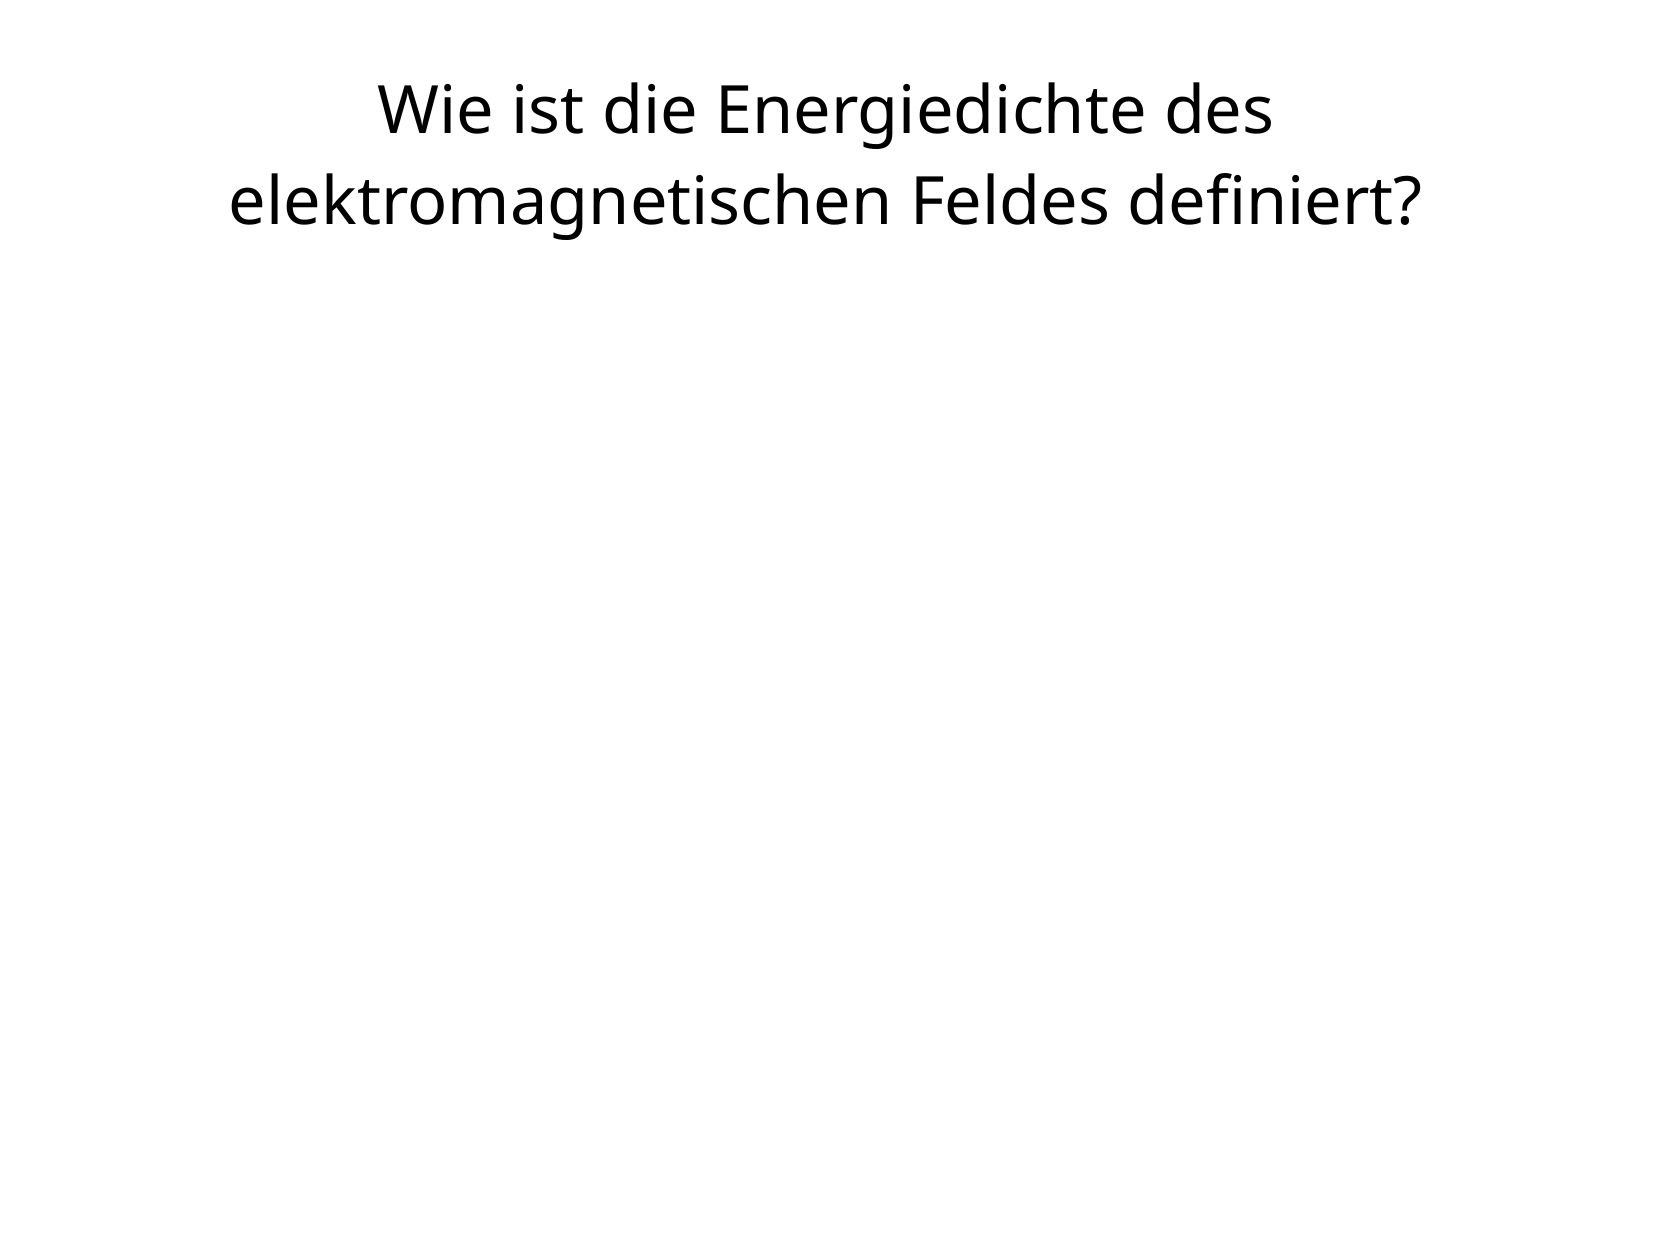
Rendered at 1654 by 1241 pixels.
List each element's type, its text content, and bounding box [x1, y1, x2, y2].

title Wie ist die Energiedichte des elektromagnetischen Feldes definiert? [82, 49, 1571, 257]
